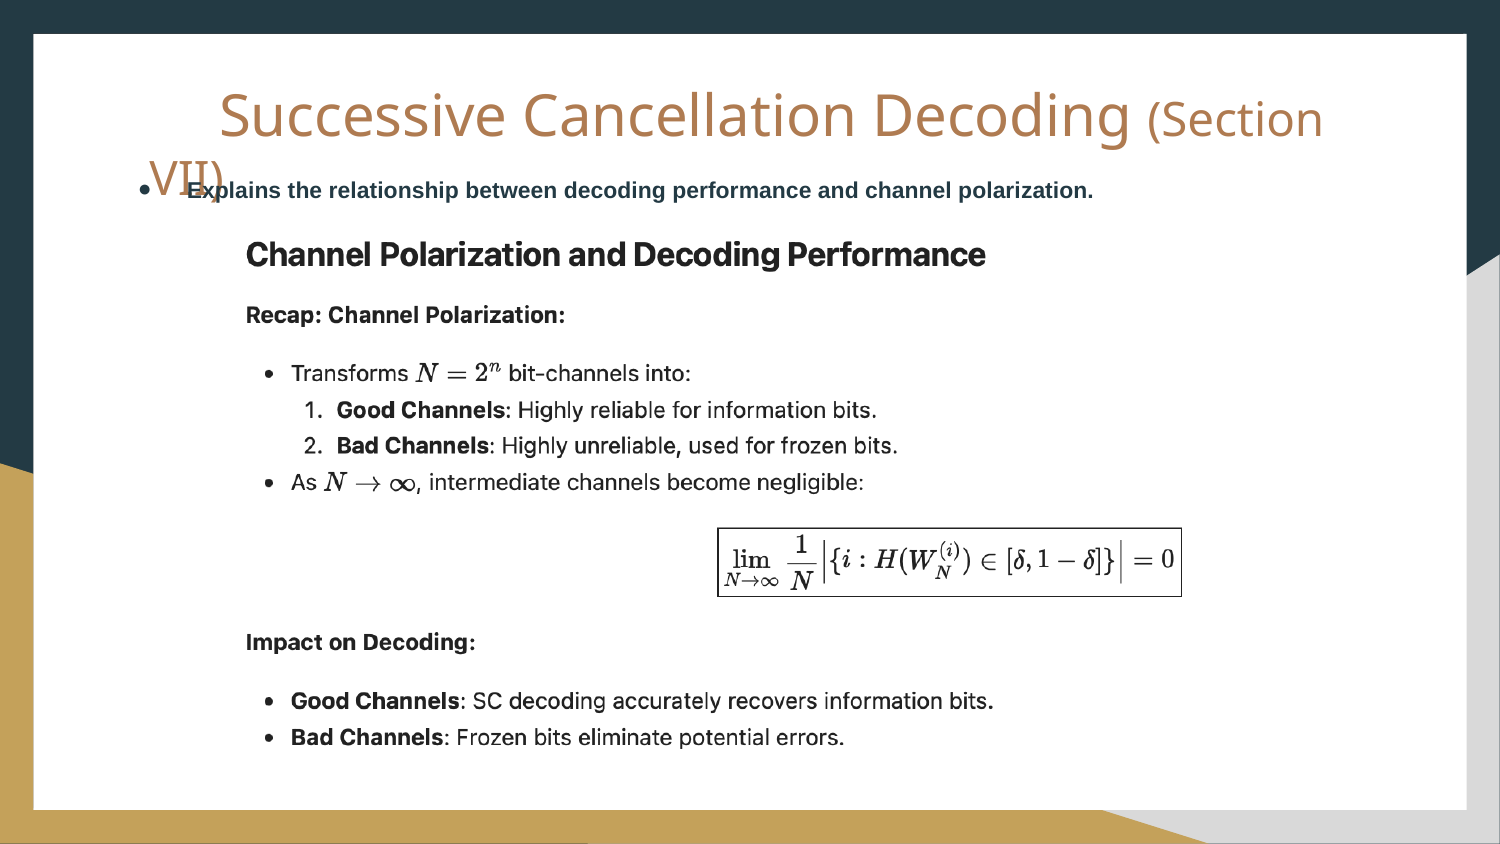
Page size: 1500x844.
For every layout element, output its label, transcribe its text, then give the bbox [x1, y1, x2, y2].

picture [206, 207, 1250, 779]
list Explains the relationship between decoding performance and channel polarization. [96, 156, 1329, 558]
title Successive Cancellation Decoding (Section VII) [134, 63, 1366, 221]
